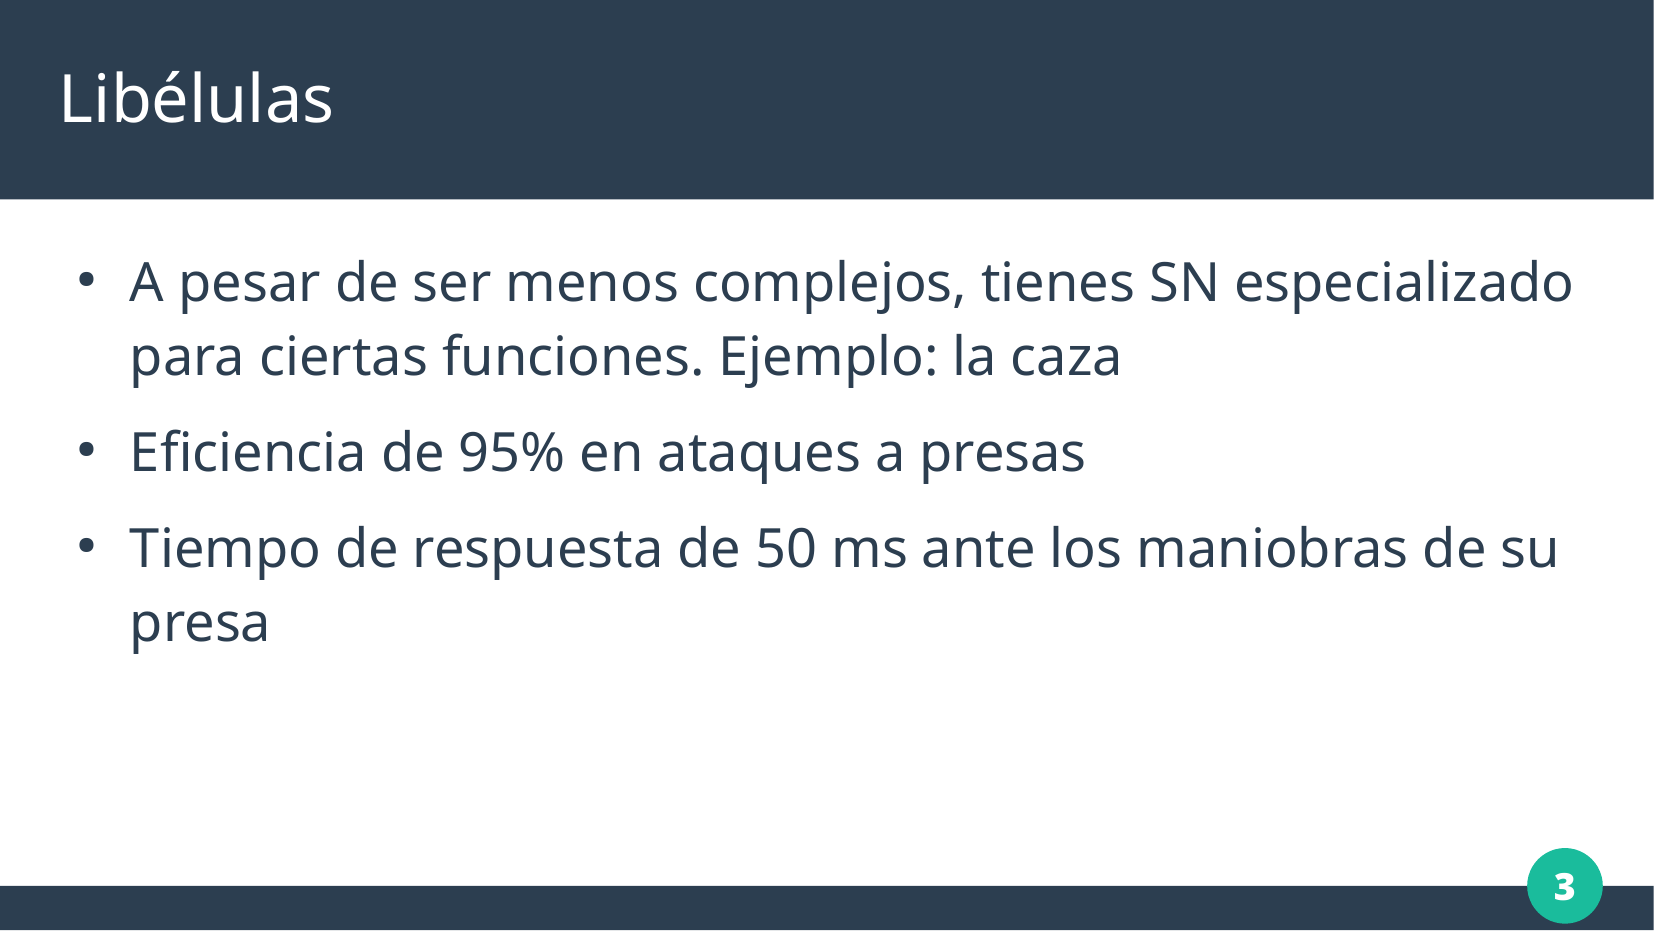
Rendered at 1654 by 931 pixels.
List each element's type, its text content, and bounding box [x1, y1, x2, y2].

list A pesar de ser menos complejos, tienes SN especializado para ciertas funciones. Ejemplo: la caza Eficiencia de 95% en ataques a presas Tiempo de respuesta de 50 ms ante los maniobras de su presa [59, 243, 1595, 864]
title Libélulas [59, 37, 1595, 156]
